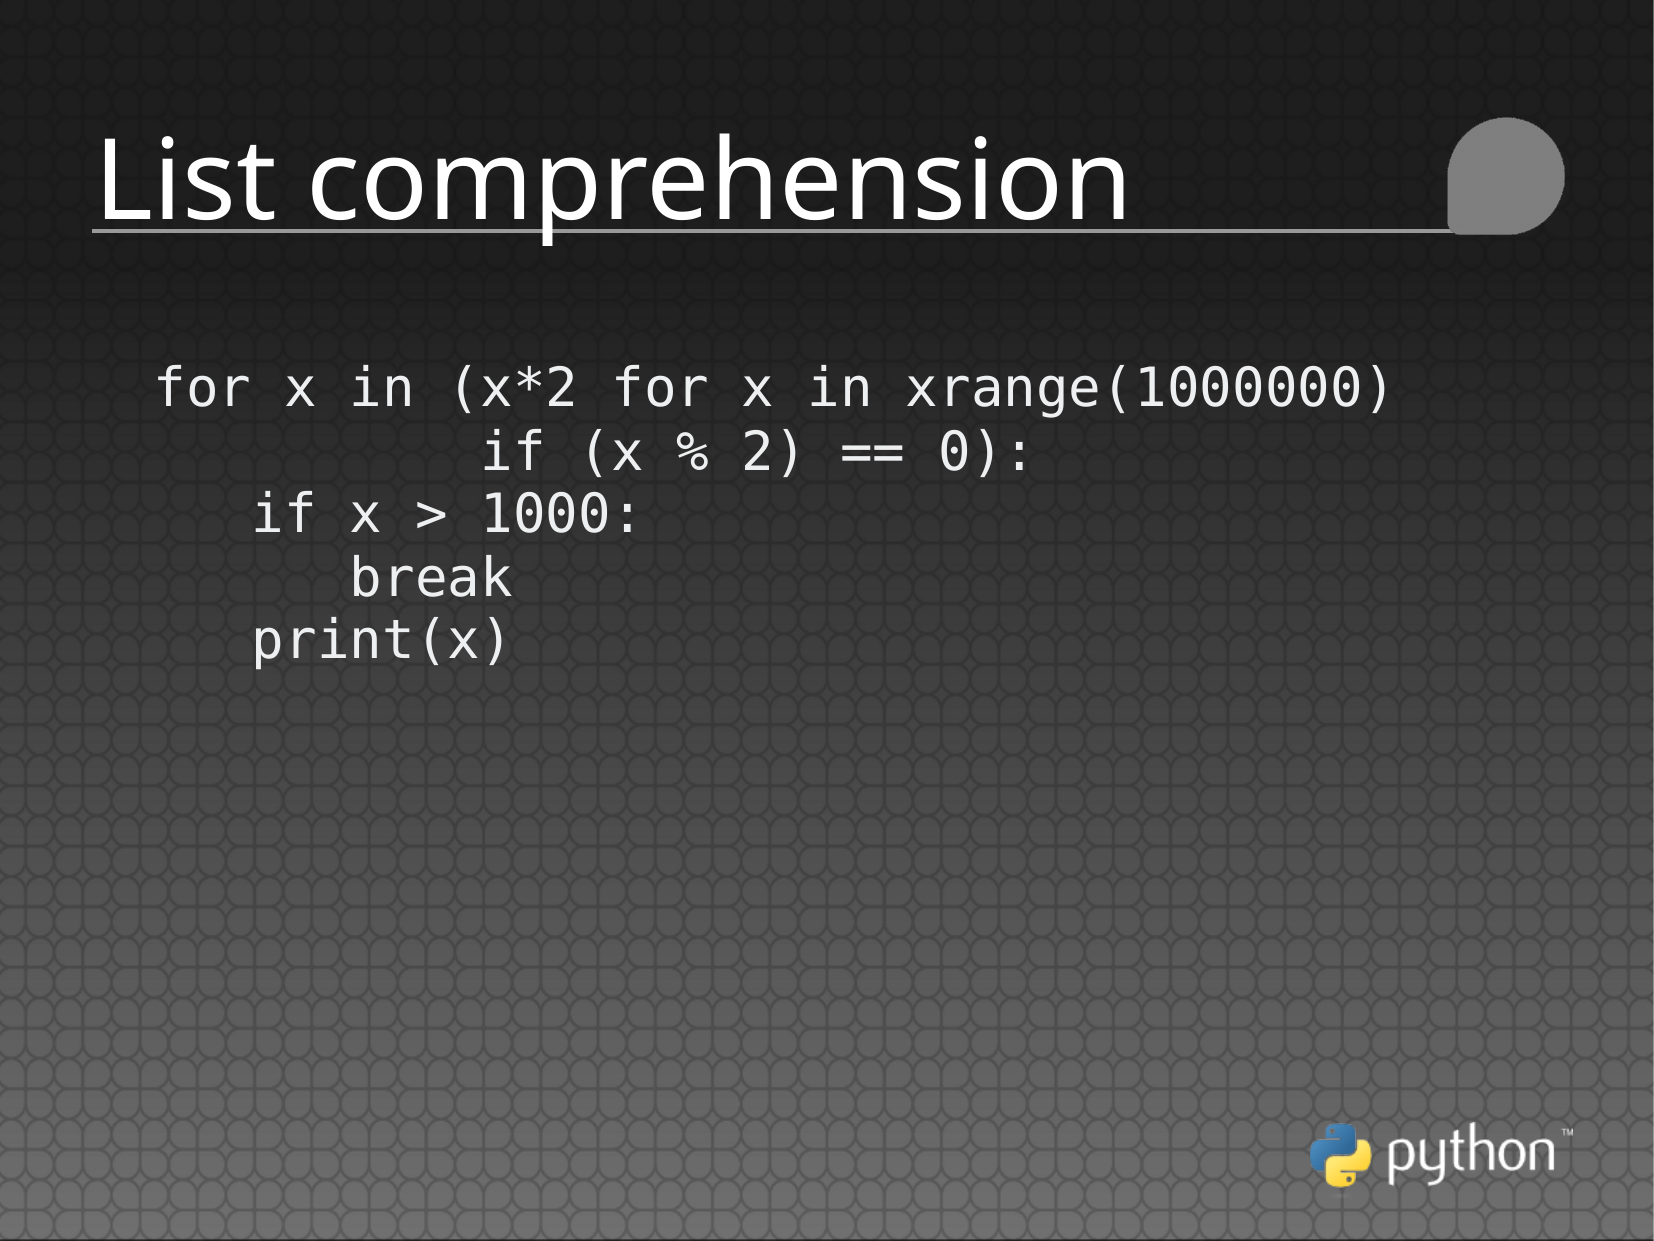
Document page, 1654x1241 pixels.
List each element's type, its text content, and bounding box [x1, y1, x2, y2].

list for x in (x*2 for x in xrange(1000000) if (x % 2) == 0): if x > 1000: break print(x) [82, 356, 1571, 1094]
picture [0, 0, 1654, 1241]
title List comprehension [94, 100, 1426, 251]
